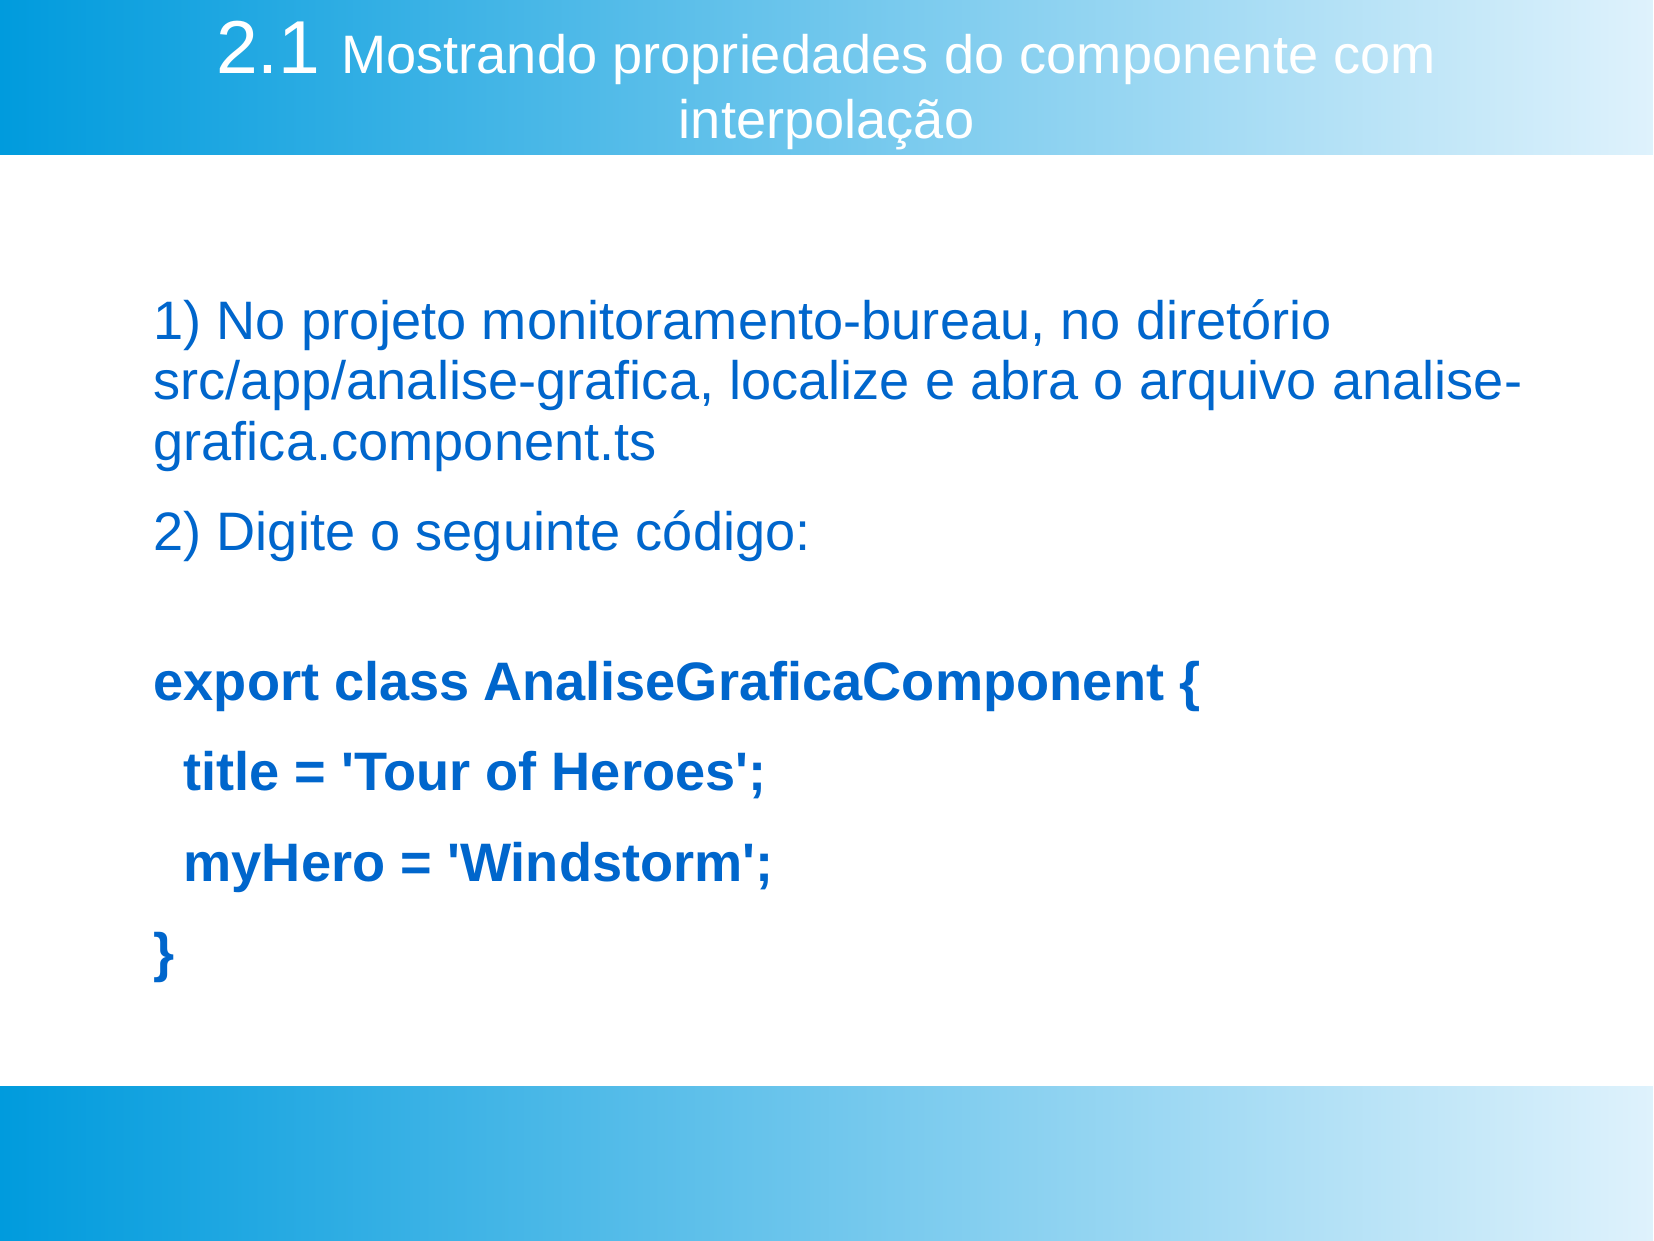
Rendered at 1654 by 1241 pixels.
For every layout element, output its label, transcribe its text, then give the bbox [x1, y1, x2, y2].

list 1) No projeto monitoramento-bureau, no diretório src/app/analise-grafica, localize e abra o arquivo analise-grafica.component.ts 2) Digite o seguinte código: export class AnaliseGraficaComponent { title = 'Tour of Heroes'; myHero = 'Windstorm'; } [82, 290, 1571, 1010]
title 2.1 Mostrando propriedades do componente com interpolação [82, 5, 1571, 151]
